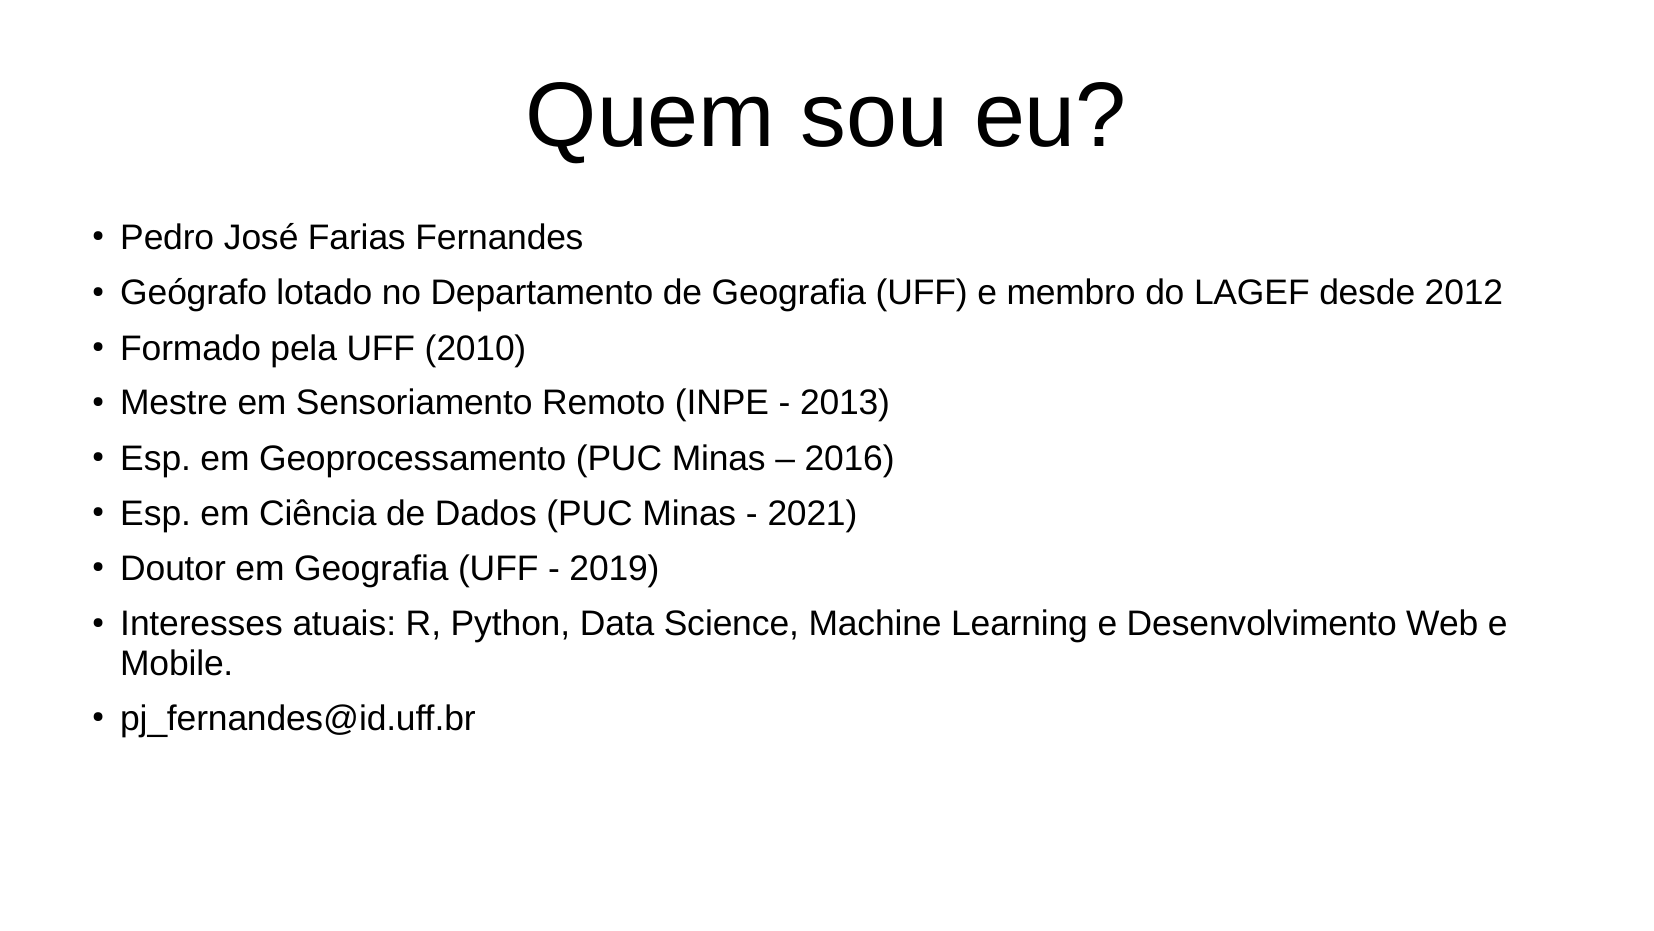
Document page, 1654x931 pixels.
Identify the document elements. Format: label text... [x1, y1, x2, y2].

list Pedro José Farias Fernandes Geógrafo lotado no Departamento de Geografia (UFF) e membro do LAGEF desde 2012 Formado pela UFF (2010) Mestre em Sensoriamento Remoto (INPE - 2013) Esp. em Geoprocessamento (PUC Minas – 2016) Esp. em Ciência de Dados (PUC Minas - 2021) Doutor em Geografia (UFF - 2019) Interesses atuais: R, Python, Data Science, Machine Learning e Desenvolvimento Web e Mobile. pj_fernandes@id.uff.br [82, 217, 1571, 758]
title Quem sou eu? [82, 37, 1571, 193]
